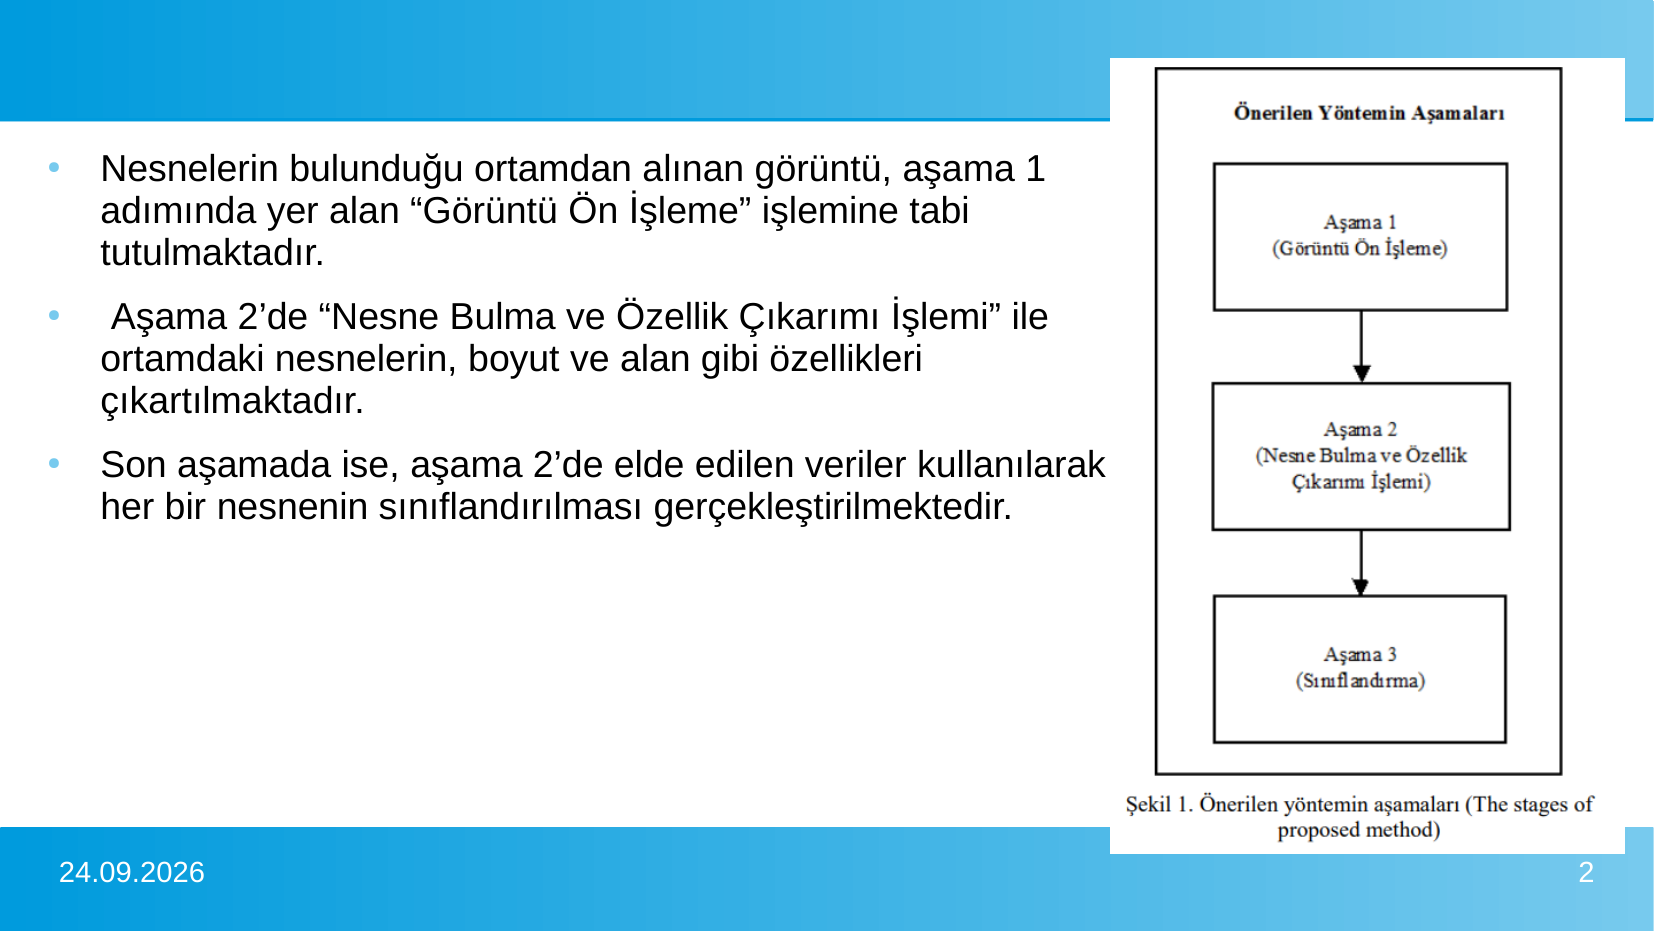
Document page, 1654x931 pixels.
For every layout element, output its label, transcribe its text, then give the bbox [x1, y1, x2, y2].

picture [1110, 58, 1625, 854]
list Nesnelerin bulunduğu ortamdan alınan görüntü, aşama 1 adımında yer alan “Görüntü Ön İşleme” işlemine tabi tutulmaktadır. Aşama 2’de “Nesne Bulma ve Özellik Çıkarımı İşlemi” ile ortamdaki nesnelerin, boyut ve alan gibi özellikleri çıkartılmaktadır. Son aşamada ise, aşama 2’de elde edilen veriler kullanılarak her bir nesnenin sınıflandırılması gerçekleştirilmektedir. [29, 147, 1110, 739]
